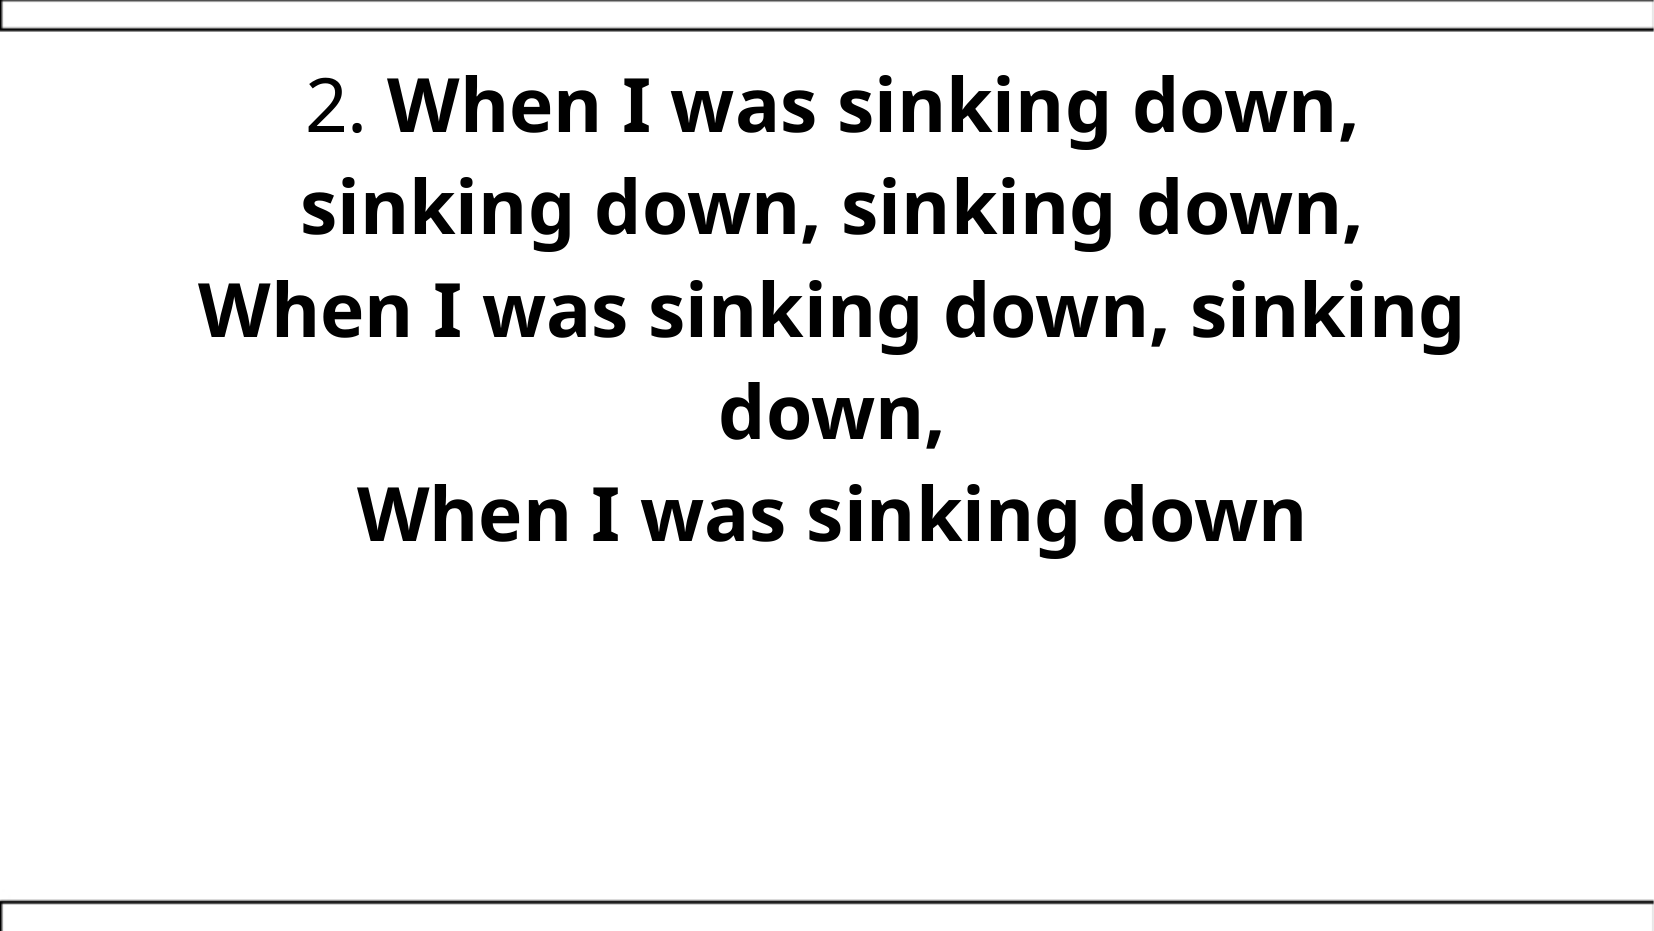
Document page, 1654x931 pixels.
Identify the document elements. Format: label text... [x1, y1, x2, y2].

picture [0, 0, 1654, 931]
text_box 2. When I was sinking down, sinking down, sinking down, When I was sinking down, sinking down, When I was sinking down [90, 45, 1576, 466]
